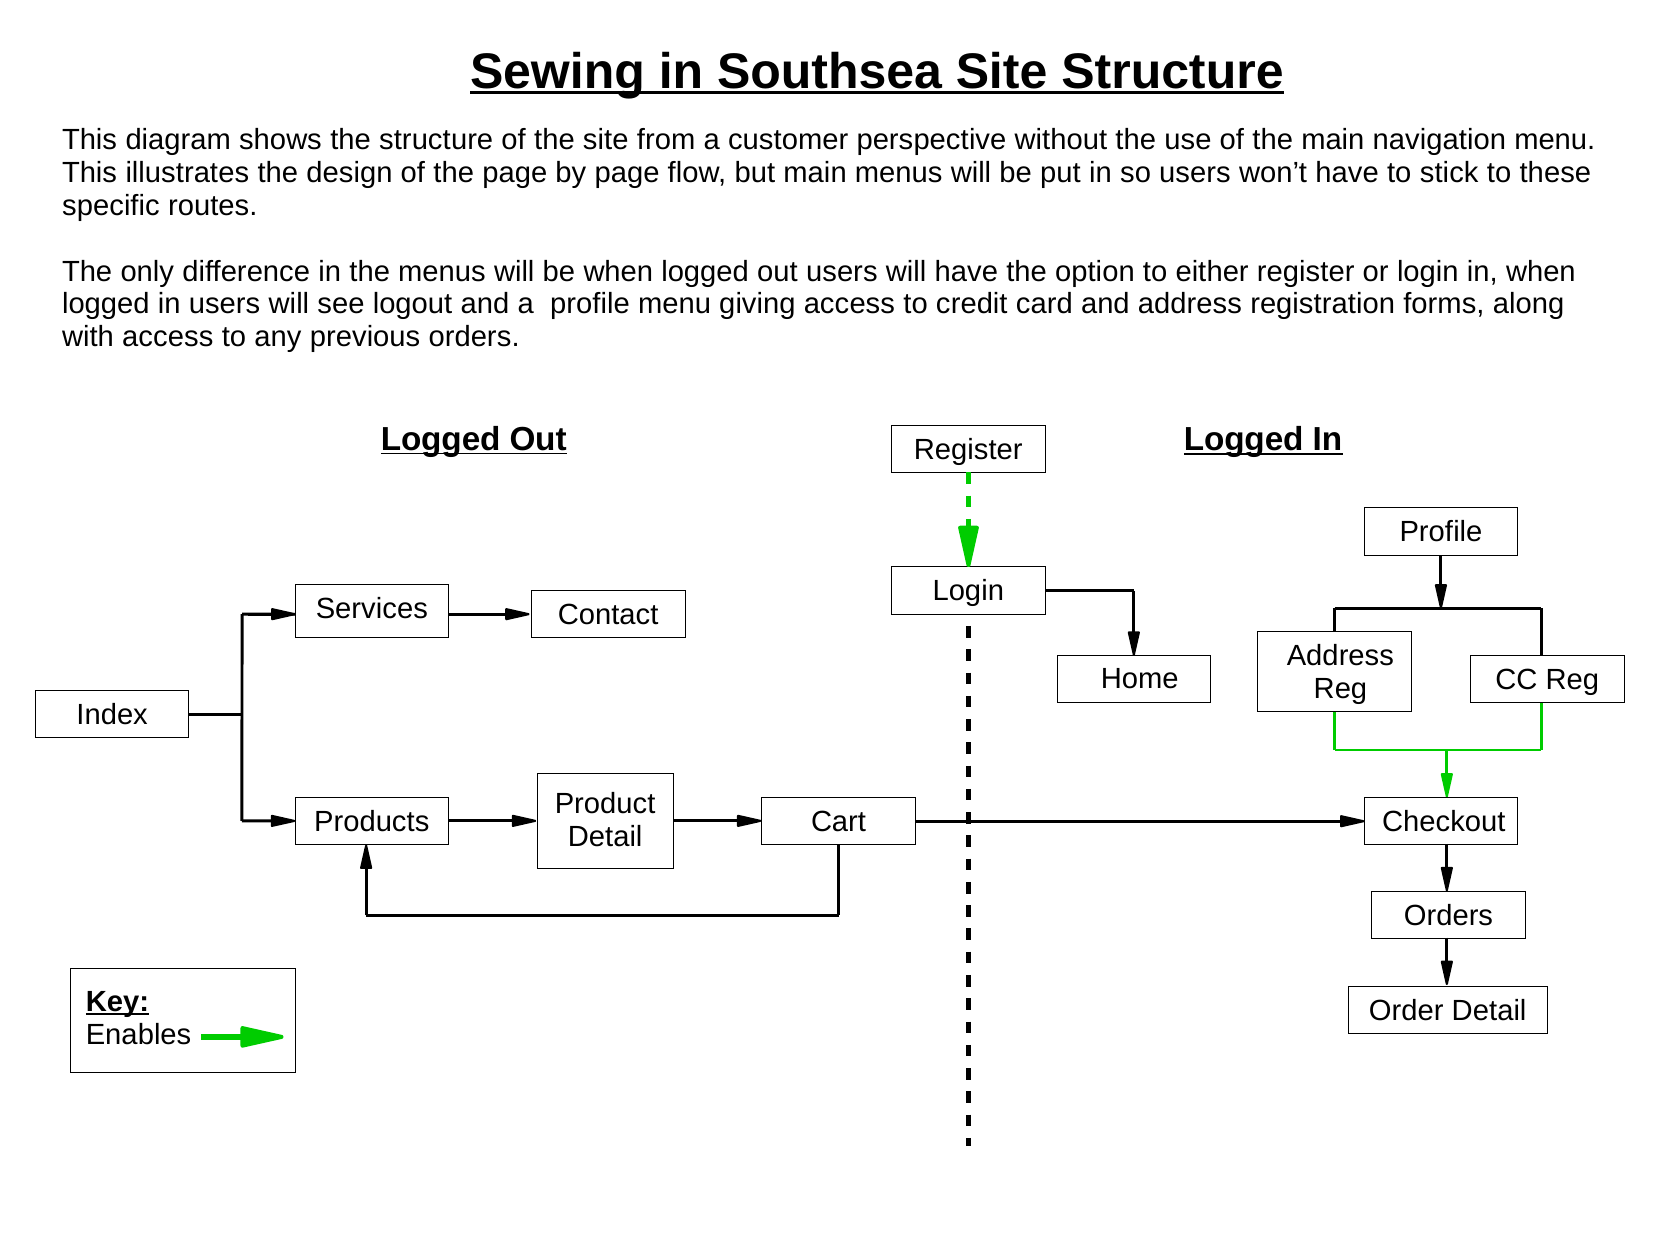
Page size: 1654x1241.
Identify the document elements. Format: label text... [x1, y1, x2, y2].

text_box [70, 968, 296, 1073]
text_box Order Detail [1348, 986, 1548, 1034]
text_box Sewing in Southsea Site Structure [455, 35, 1300, 107]
text_box Logged Out [366, 413, 582, 466]
text_box Home [1068, 655, 1211, 703]
text_box Key: Enables [70, 977, 249, 1059]
text_box Cart [761, 797, 916, 845]
text_box [1040, 566, 1046, 615]
text_box Register [891, 425, 1046, 473]
text_box CC Reg [1470, 655, 1625, 704]
text_box [891, 566, 897, 615]
text_box Orders [1372, 891, 1526, 940]
text_box Address Reg [1269, 631, 1412, 712]
text_box Services [295, 584, 449, 638]
text_box Checkout [1364, 797, 1524, 845]
text_box Contact [531, 590, 686, 639]
text_box [1057, 655, 1068, 703]
text_box Logged In [1169, 413, 1385, 466]
text_box [1257, 631, 1269, 712]
text_box Product Detail [537, 779, 674, 860]
text_box Login [897, 566, 1040, 615]
text_box Profile [1364, 507, 1518, 556]
text_box This diagram shows the structure of the site from a customer perspective without the use of the main navigation menu. This illustrates the design of the page by page flow, but main menus will be put in so users won’t have to stick to these specific routes. The only difference in the menus will be when logged out users will have the option to either register or login in, when logged in users will see logout and a profile menu giving access to credit card and address registration forms, along with access to any previous orders. [47, 115, 1642, 373]
text_box [537, 773, 674, 779]
text_box Products [295, 797, 449, 845]
text_box Index [35, 690, 189, 739]
text_box [537, 860, 674, 869]
